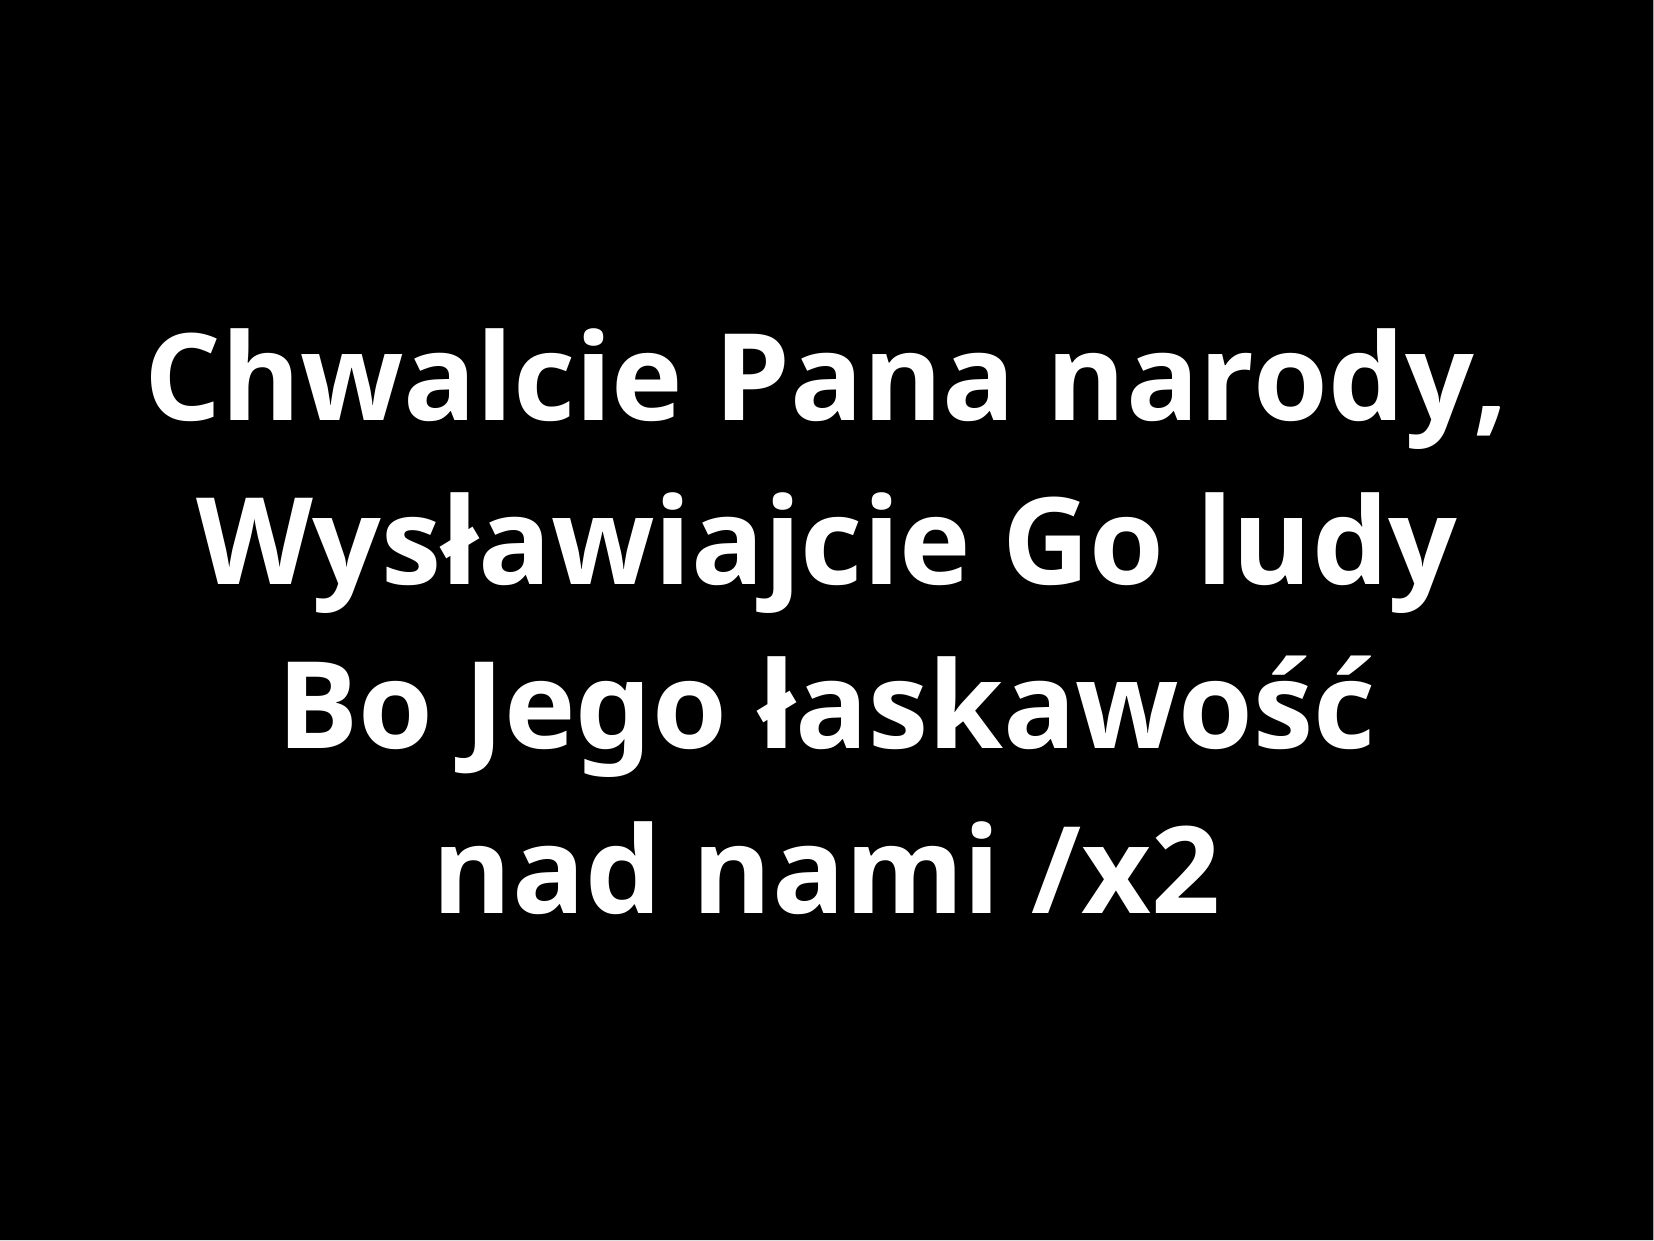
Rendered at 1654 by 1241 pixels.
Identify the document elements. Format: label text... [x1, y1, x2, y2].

title Chwalcie Pana narody, Wysławiajcie Go ludy Bo Jego łaskawość nad nami /x2 [0, 0, 1654, 1241]
